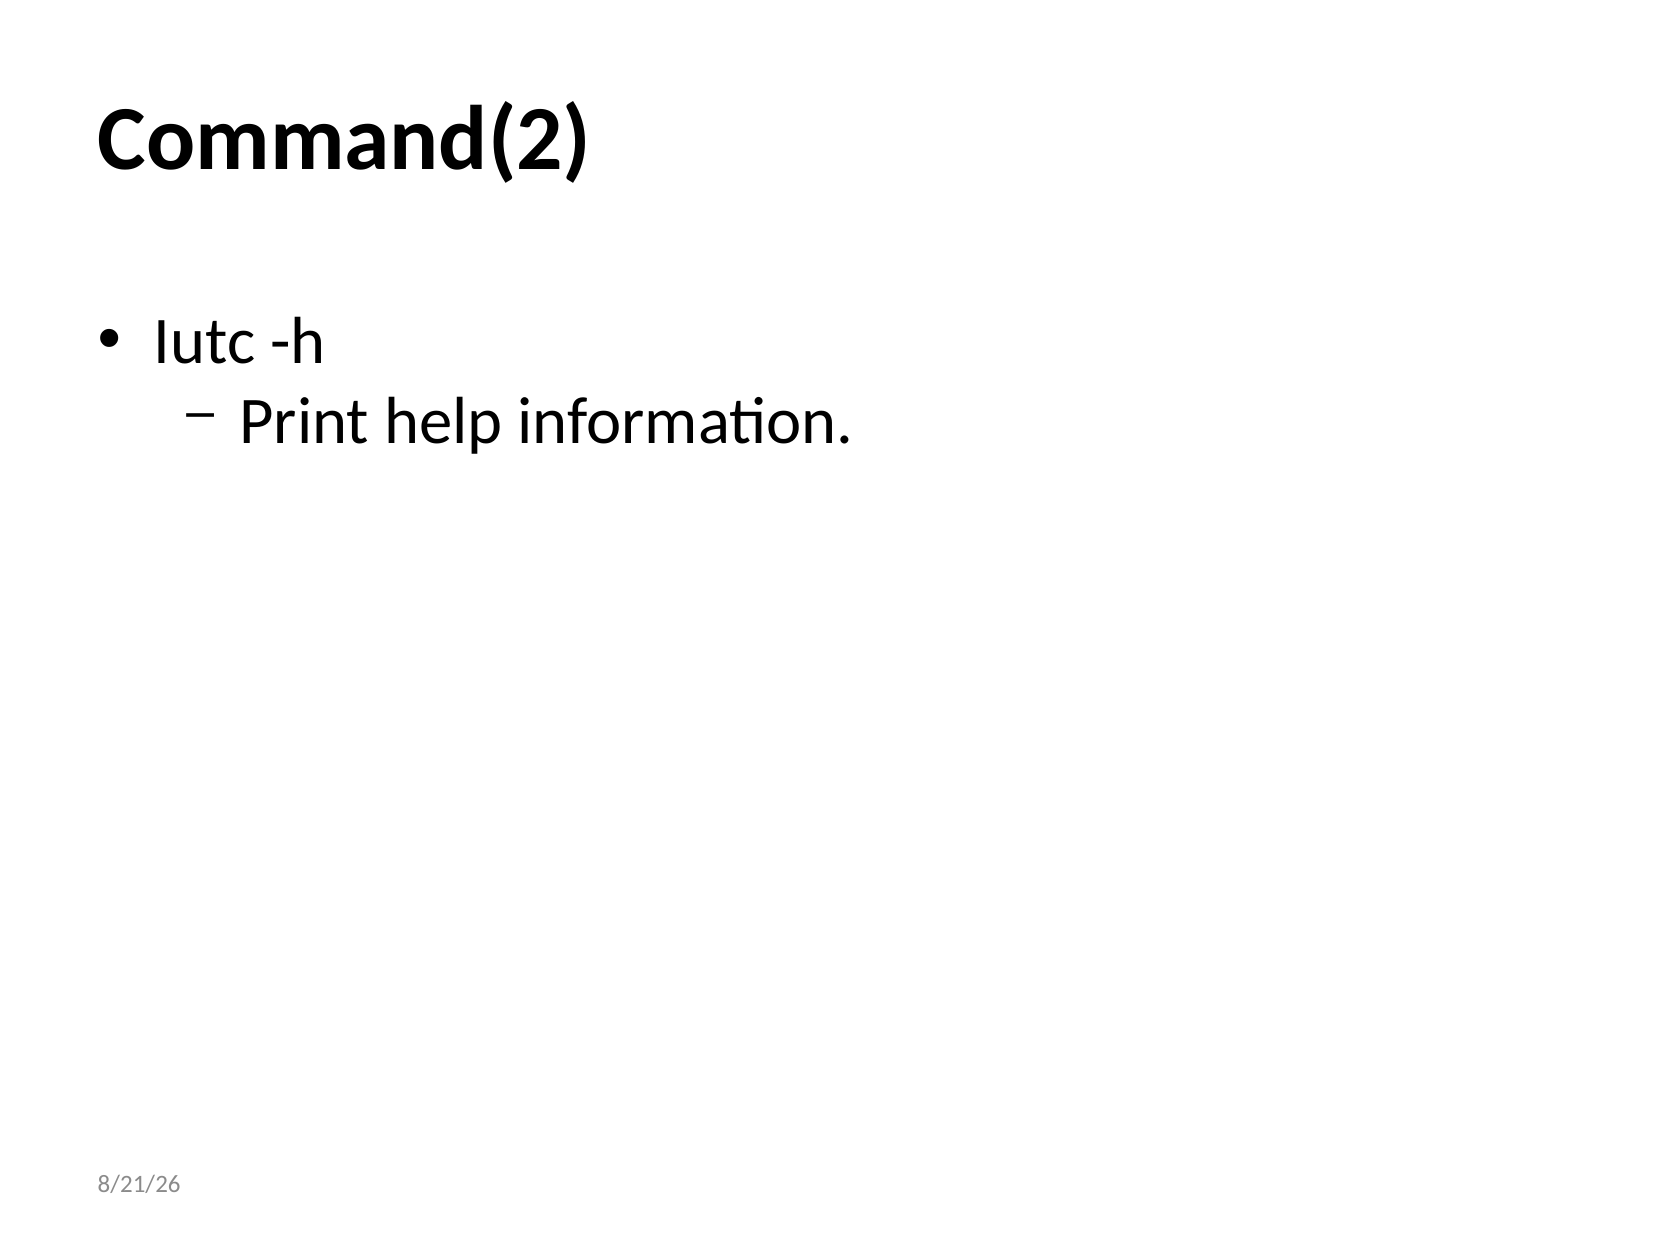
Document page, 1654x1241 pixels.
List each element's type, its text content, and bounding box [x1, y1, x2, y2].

slide_number 7/23/16 [82, 1149, 469, 1216]
list Iutc -h Print help information. [82, 289, 1571, 1108]
title Command(2) [82, 49, 1571, 217]
